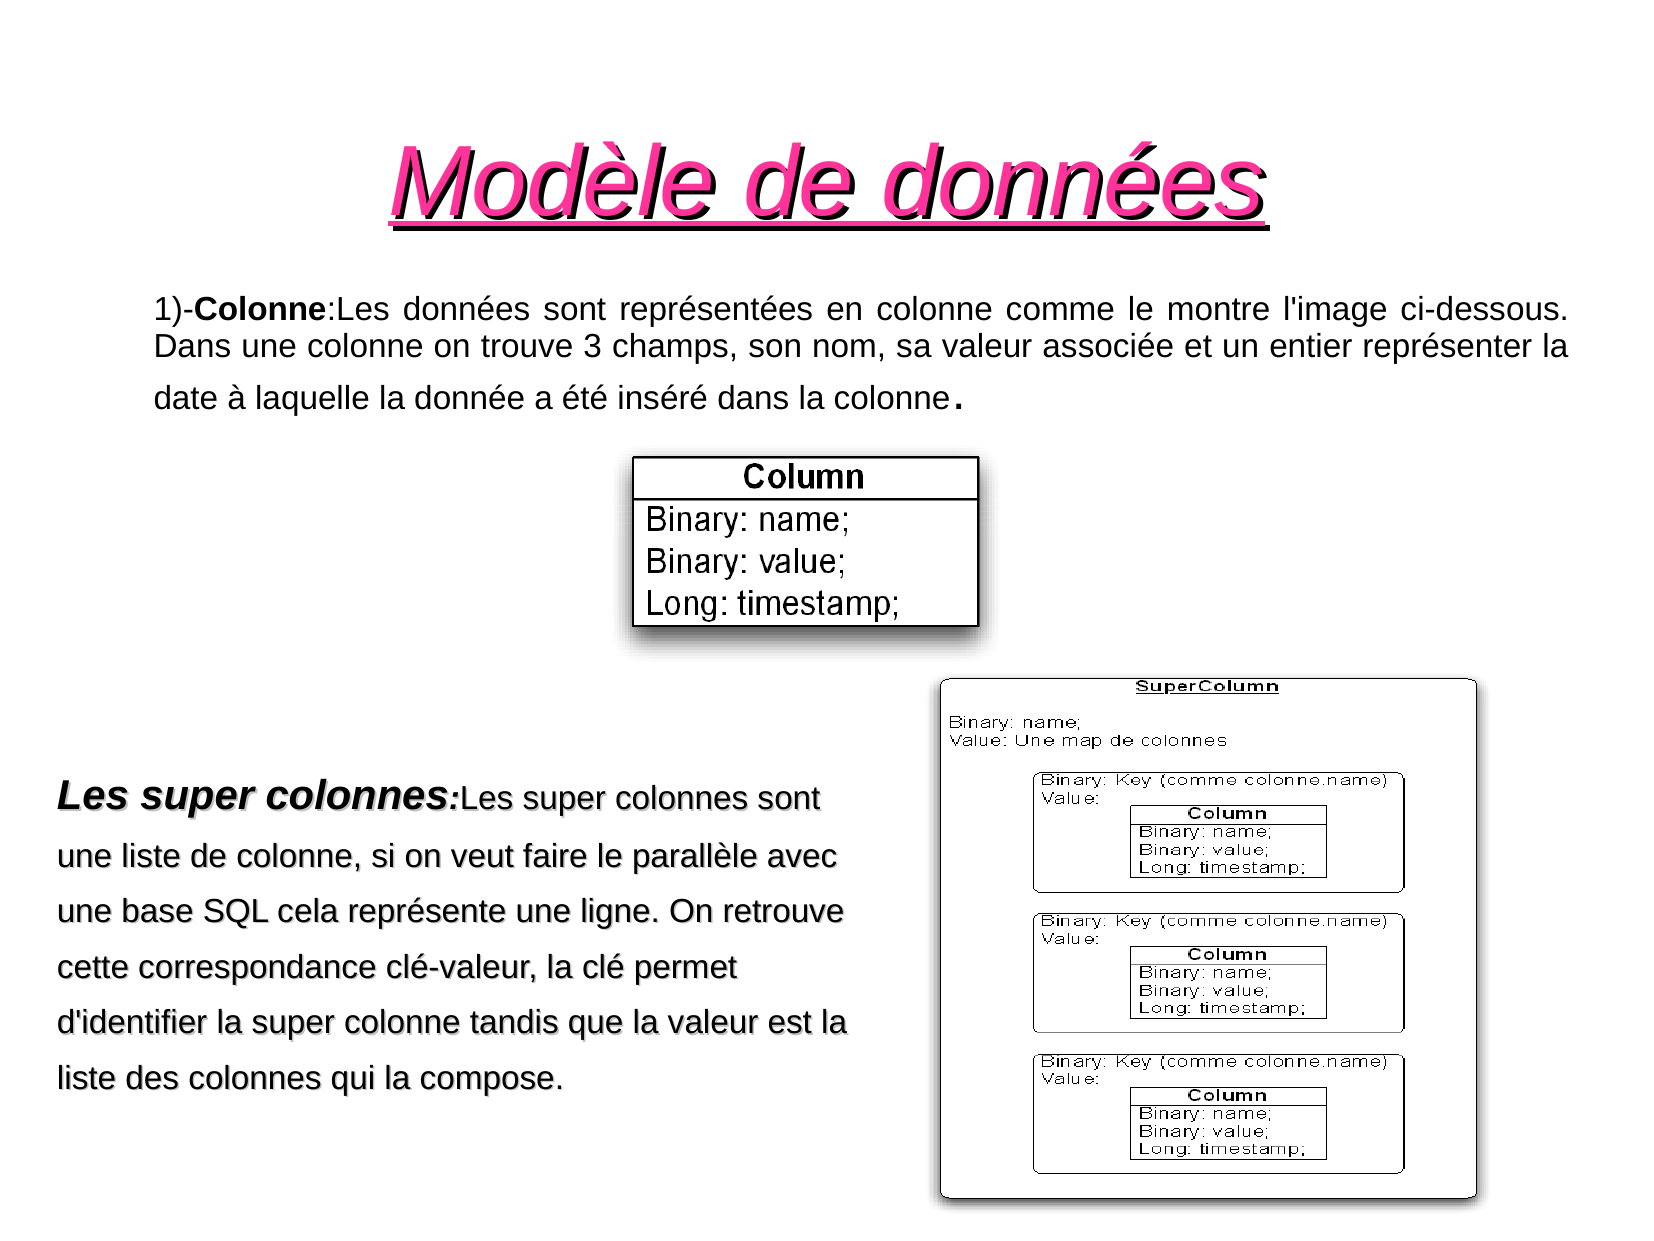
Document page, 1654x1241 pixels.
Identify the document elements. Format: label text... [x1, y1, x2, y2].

title Les super colonnes:Les super colonnes sont une liste de colonne, si on veut faire le parallèle avec une base SQL cela représente une ligne. On retrouve cette correspondance clé-valeur, la clé permet d'identifier la super colonne tandis que la valeur est la liste des colonnes qui la compose. [56, 675, 871, 1171]
list 1)-Colonne:Les données sont représentées en colonne comme le montre l'image ci-dessous. Dans une colonne on trouve 3 champs, son nom, sa valeur associée et un entier représenter la date à laquelle la donnée a été inséré dans la colonne. [82, 290, 1571, 631]
title Modèle de données [82, 49, 1571, 257]
picture [600, 434, 1501, 1216]
